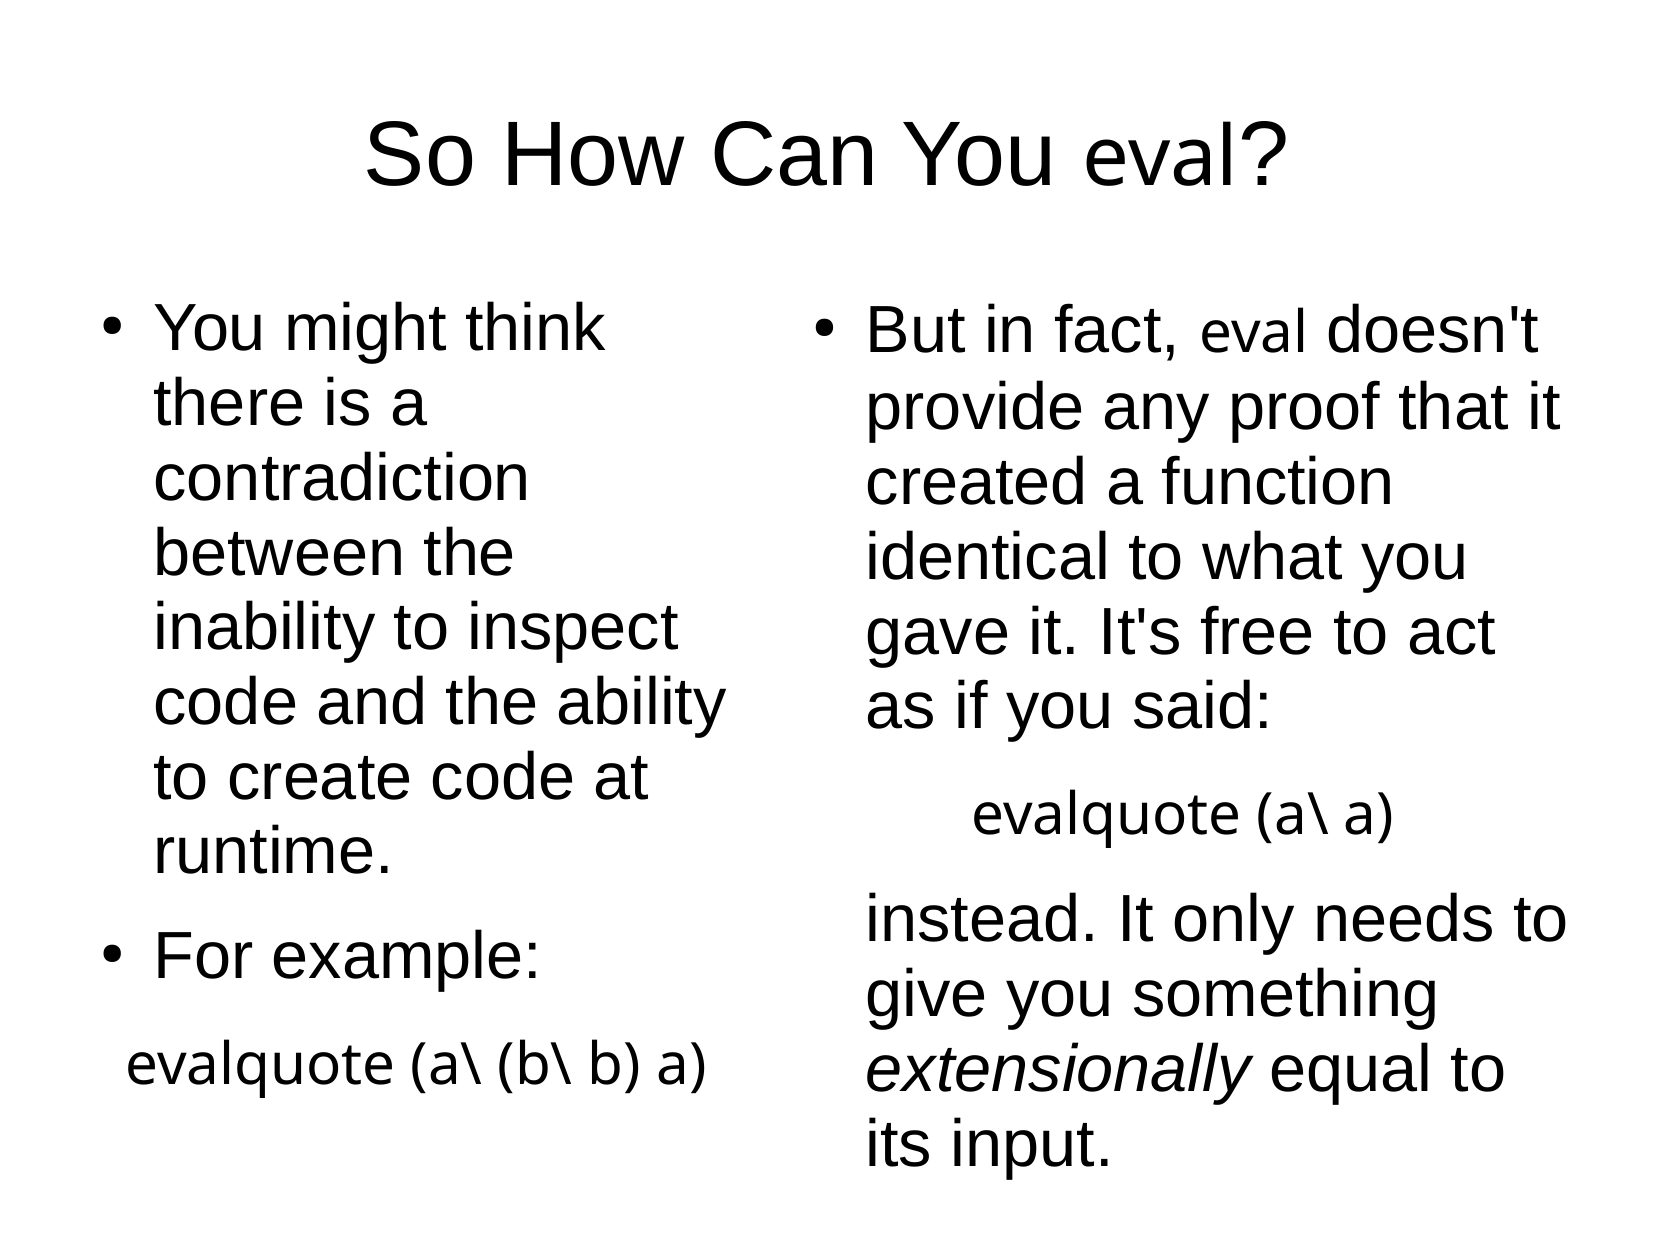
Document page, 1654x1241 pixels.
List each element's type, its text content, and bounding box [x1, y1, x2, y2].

title So How Can You eval? [82, 49, 1571, 257]
list But in fact, eval doesn't provide any proof that it created a function identical to what you gave it. It's free to act as if you said: evalquote (a\ a) instead. It only needs to give you something extensionally equal to its input. [795, 290, 1572, 1186]
list You might think there is a contradiction between the inability to inspect code and the ability to create code at runtime. For example: evalquote (a\ (b\ b) a) [82, 290, 751, 1109]
